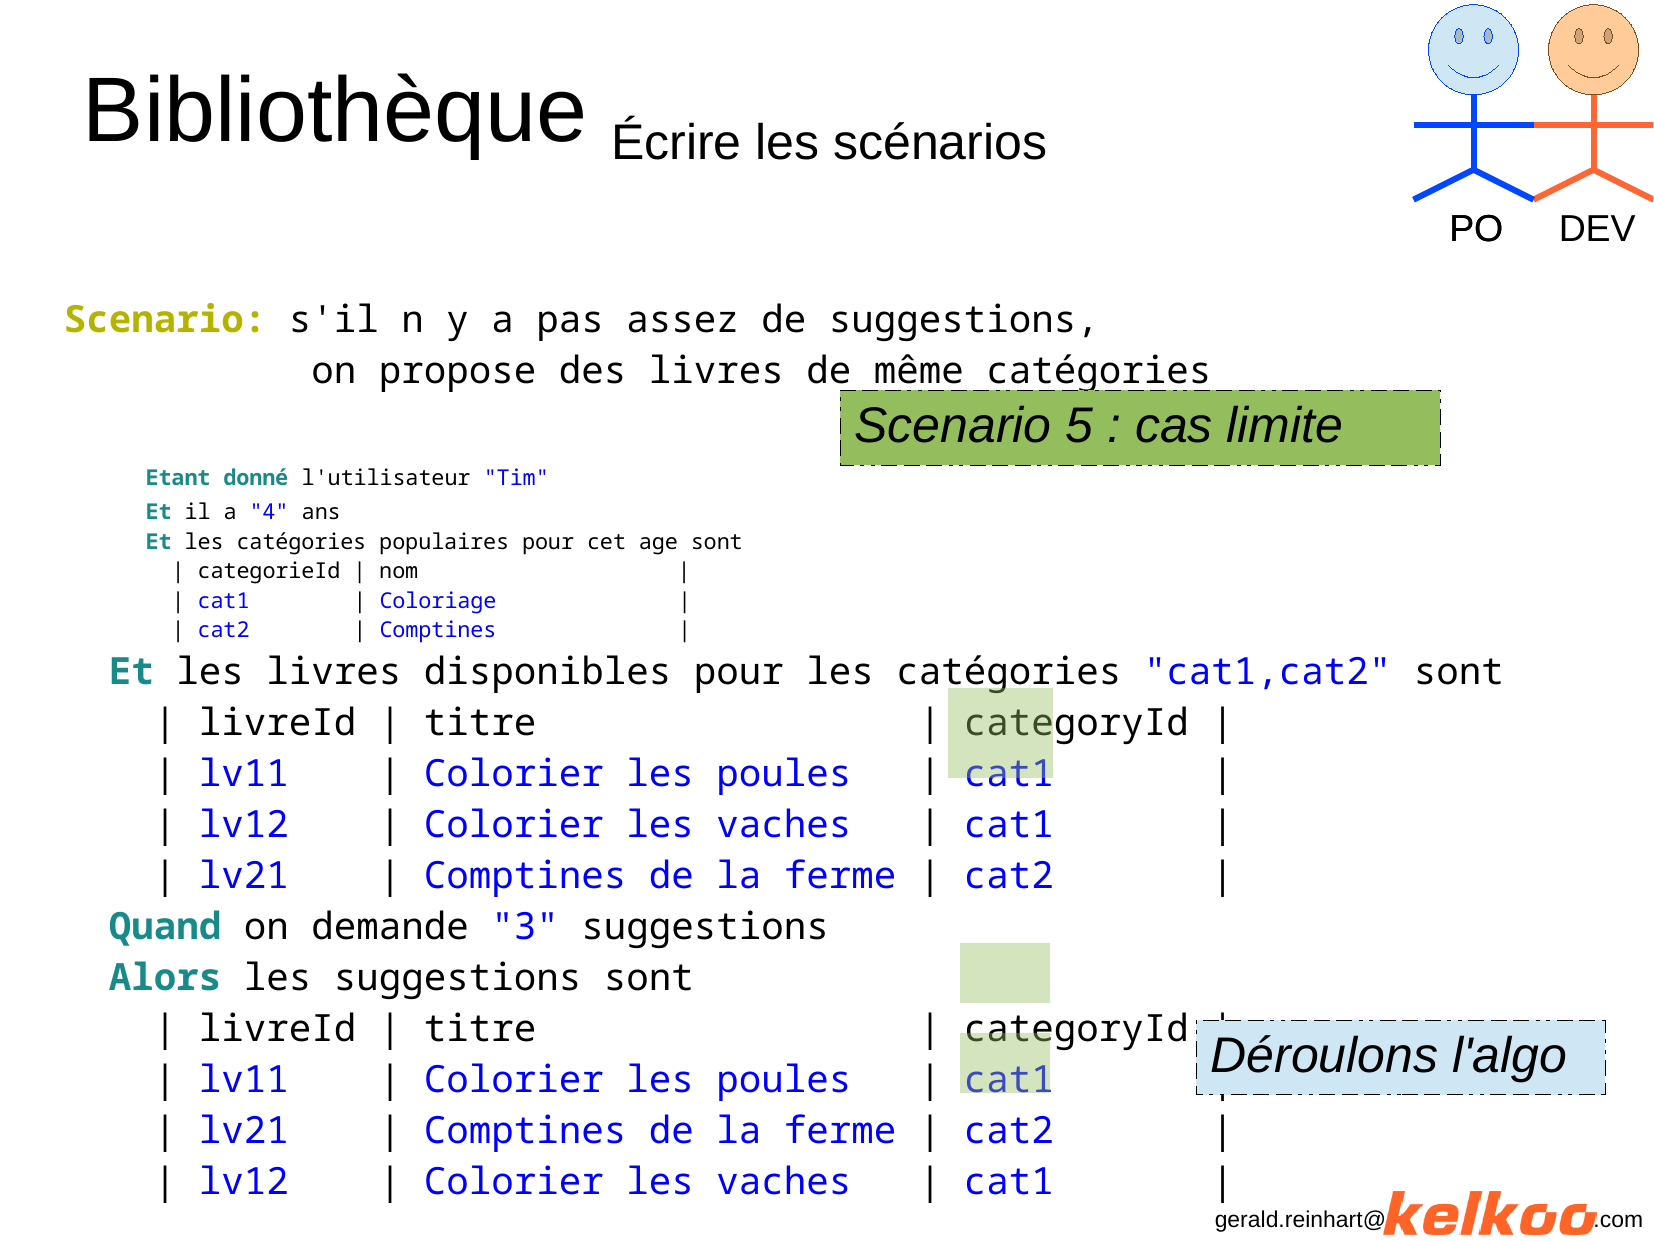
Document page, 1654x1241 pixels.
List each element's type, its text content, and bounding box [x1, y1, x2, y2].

text_box Déroulons l'algo [1196, 1020, 1606, 1095]
text_box [947, 687, 1053, 778]
text_box DEV [1534, 199, 1654, 257]
text_box [1571, 4, 1639, 95]
title Bibliothèque [82, 5, 1571, 213]
text_box [960, 942, 1051, 1003]
text_box Scenario: s'il n y a pas assez de suggestions, on propose des livres de même catégories Etant donné l'utilisateur "Tim" Et il a "4" ans Et les catégories populaires pour cet age sont | categorieId | nom | | cat1 | Coloriage | | cat2 | Comptines | Et les livres disponibles pour les catégories "cat1,cat2" sont | livreId | titre | categoryId | | lv11 | Colorier les poules | cat1 | | lv12 | Colorier les vaches | cat1 | | lv21 | Comptines de la ferme | cat2 | Quand on demande "3" suggestions Alors les suggestions sont | livreId | titre | categoryId | | lv11 | Colorier les poules | cat1 | | lv21 | Comptines de la ferme | cat2 | | lv12 | Colorier les vaches | cat1 | [3, 285, 1519, 1174]
text_box gerald.reinhart@ .com [1193, 1199, 1654, 1241]
text_box Scenario 5 : cas limite [840, 390, 1441, 466]
picture [1383, 1191, 1597, 1199]
text_box Écrire les scénarios [596, 106, 1063, 178]
text_box [960, 1032, 1051, 1093]
text_box PO [1413, 213, 1534, 257]
